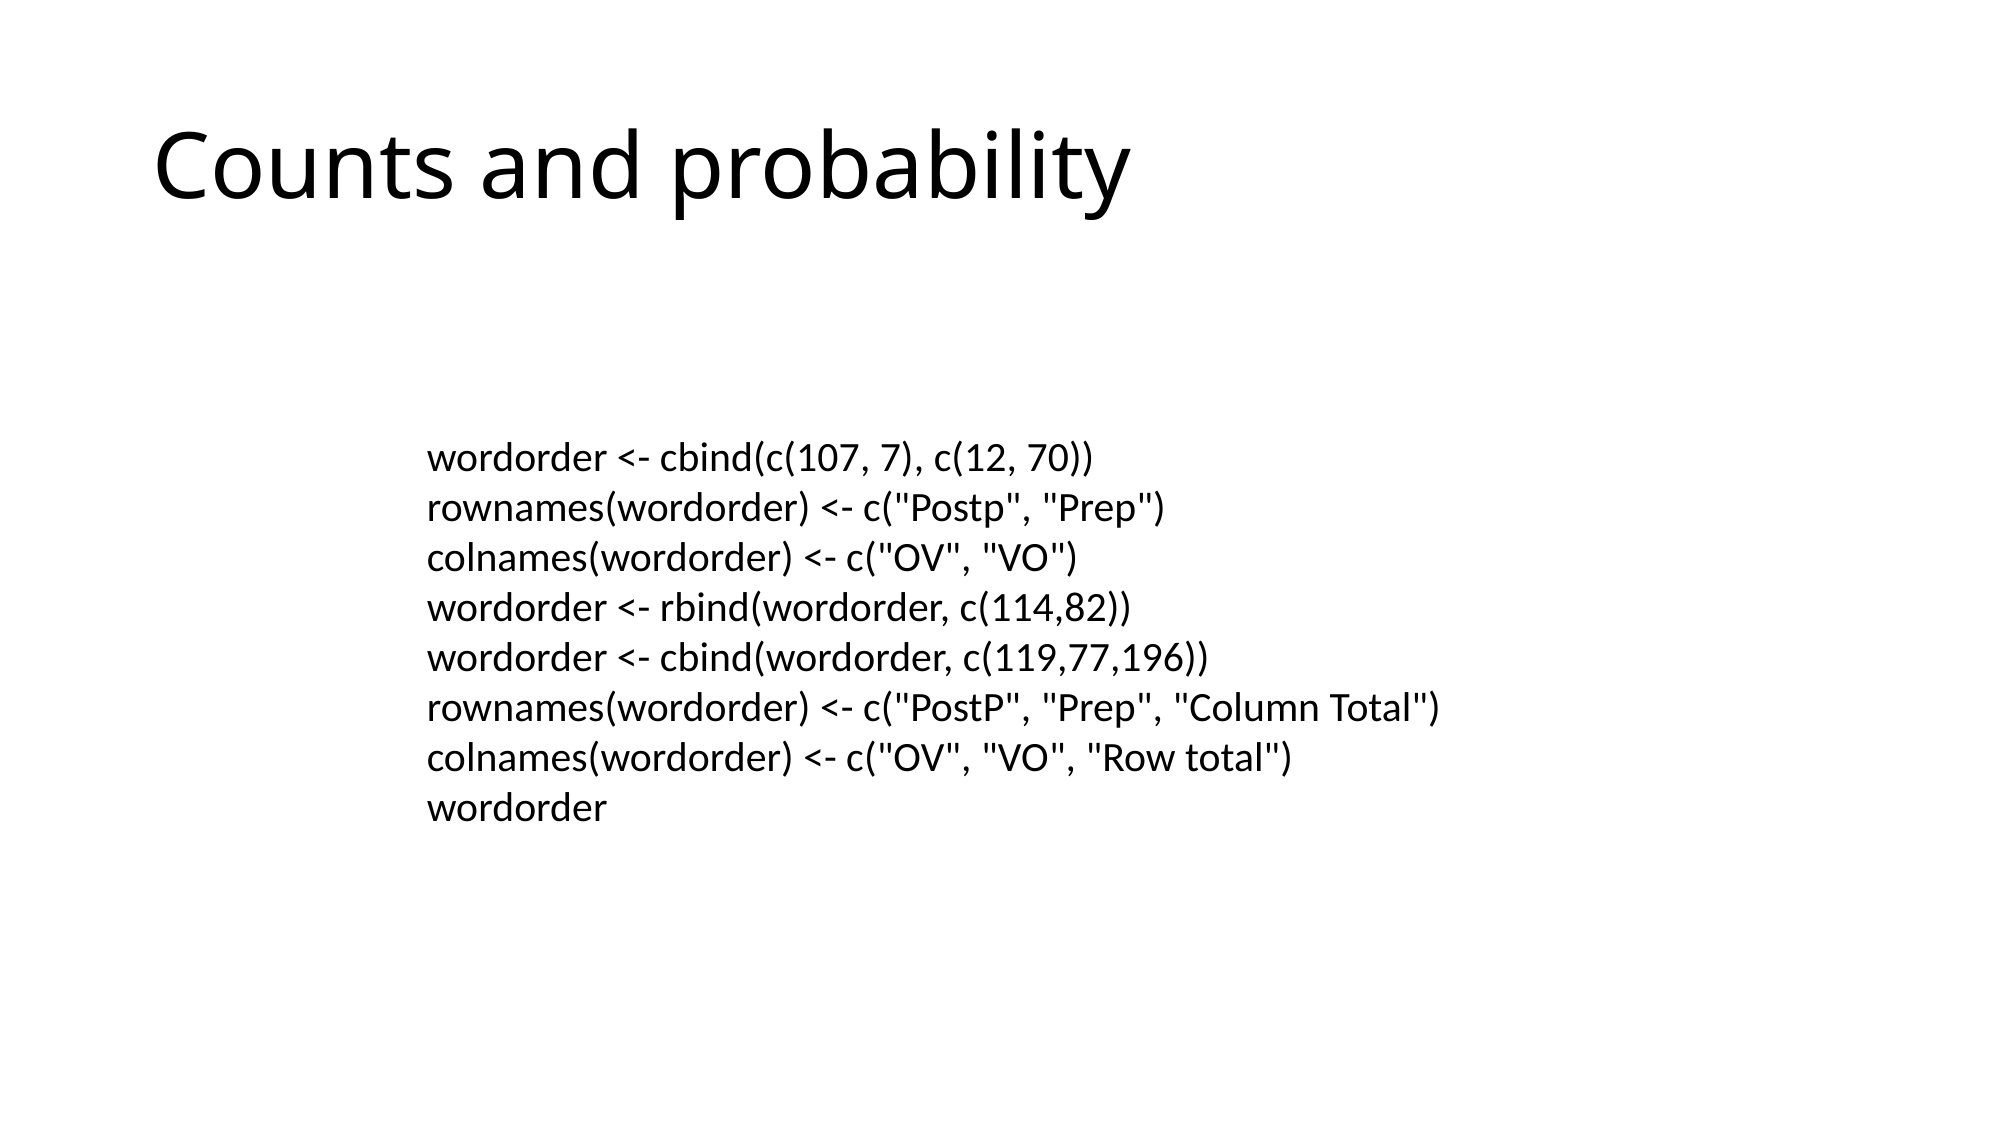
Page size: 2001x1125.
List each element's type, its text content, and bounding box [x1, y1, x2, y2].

title Counts and probability [137, 59, 1863, 278]
text_box wordorder <- cbind(c(107, 7), c(12, 70)) rownames(wordorder) <- c("Postp", "Prep") colnames(wordorder) <- c("OV", "VO") wordorder <- rbind(wordorder, c(114,82)) wordorder <- cbind(wordorder, c(119,77,196)) rownames(wordorder) <- c("PostP", "Prep", "Column Total") colnames(wordorder) <- c("OV", "VO", "Row total") wordorder [411, 422, 1633, 842]
